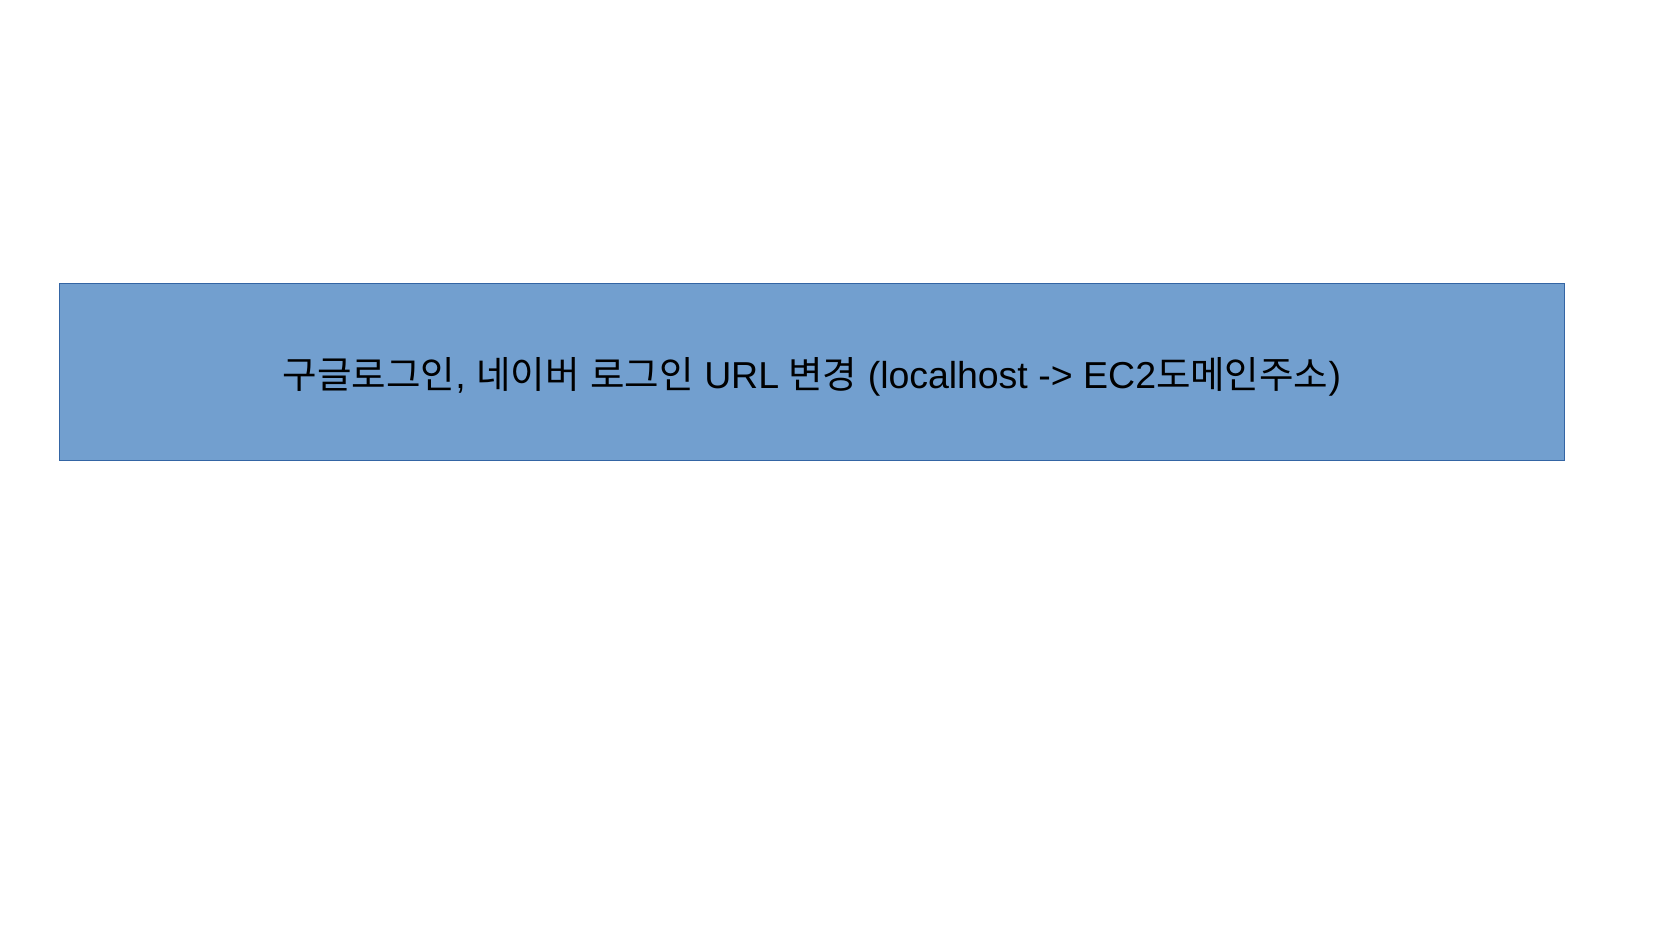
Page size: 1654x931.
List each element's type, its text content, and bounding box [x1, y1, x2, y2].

text_box 구글로그인, 네이버 로그인 URL 변경 (localhost -> EC2도메인주소) [59, 283, 1565, 461]
